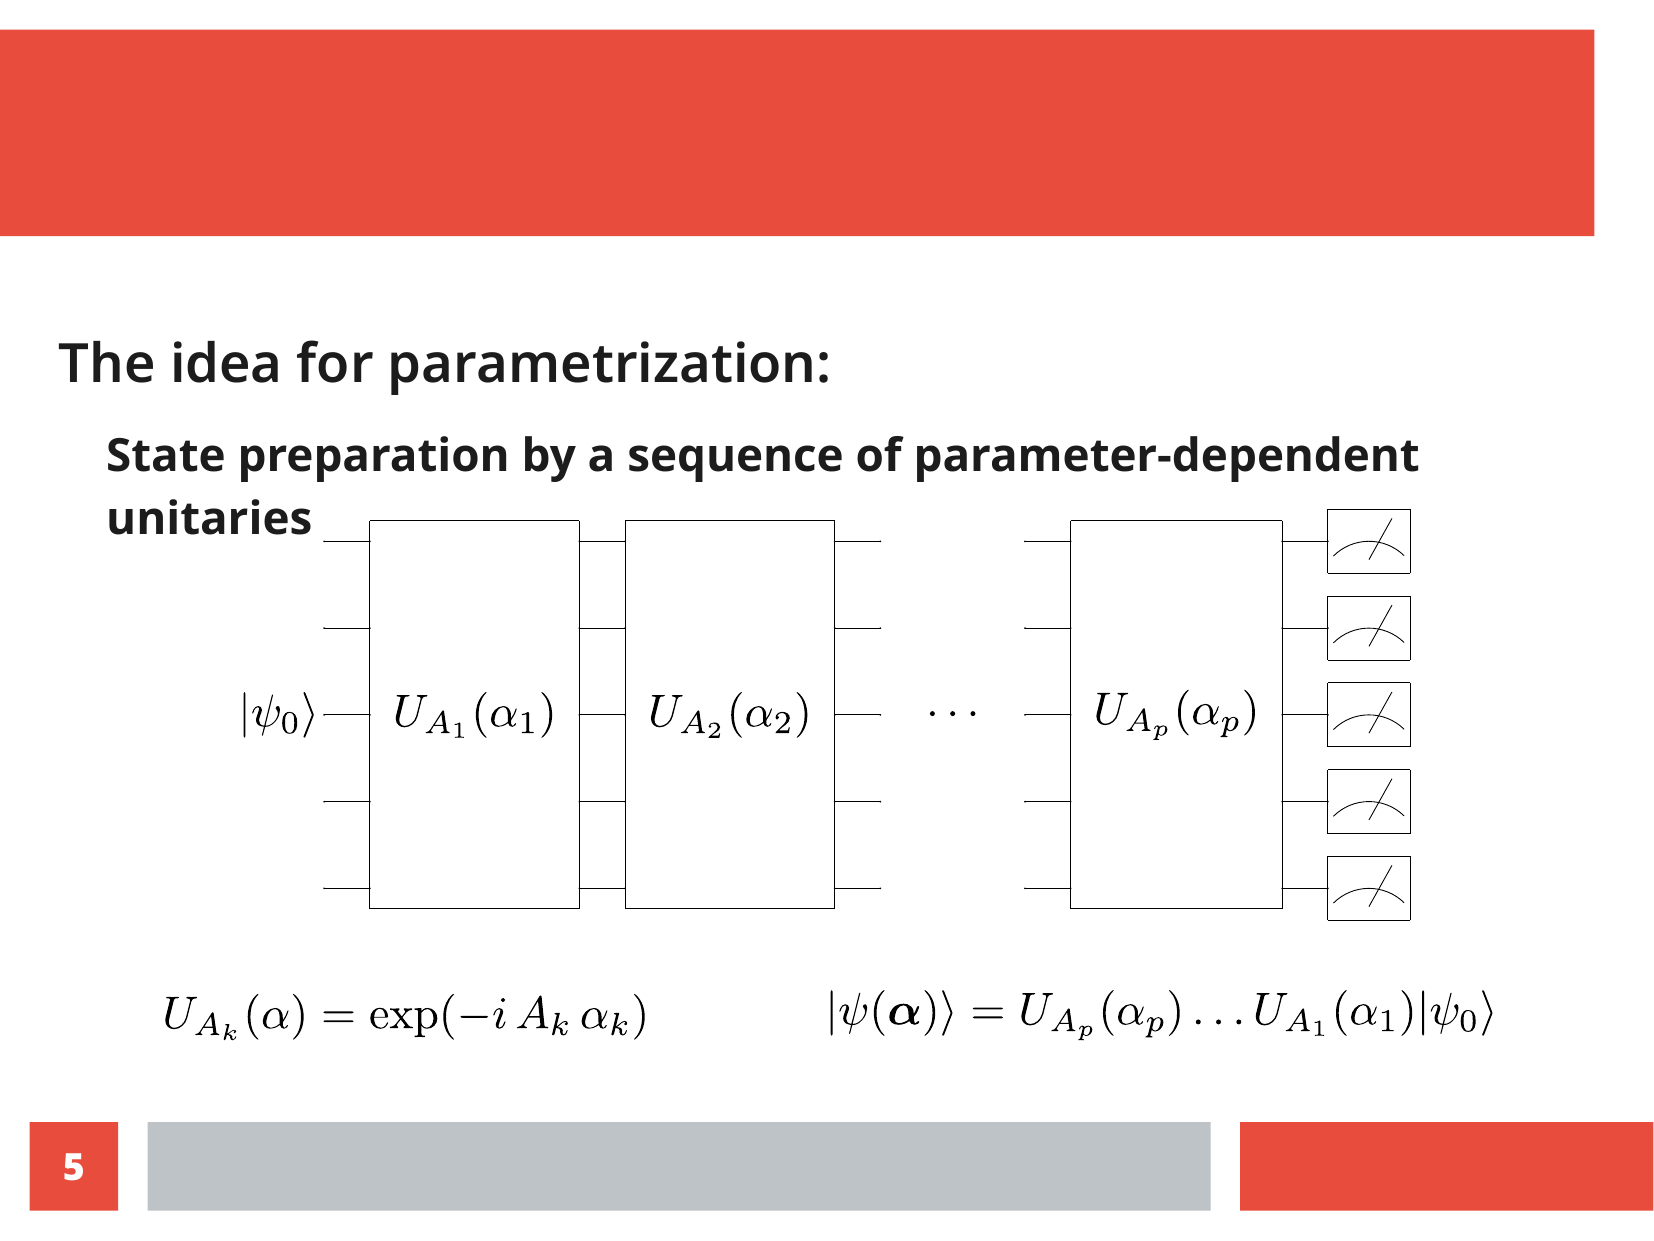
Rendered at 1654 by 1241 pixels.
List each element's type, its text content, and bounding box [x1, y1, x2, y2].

text_box [1401, 990, 1413, 1036]
text_box [493, 1008, 506, 1029]
text_box [252, 694, 280, 736]
text_box [1351, 1004, 1377, 1025]
text_box [516, 995, 549, 1029]
text_box [708, 722, 721, 738]
text_box [395, 695, 428, 728]
text_box [611, 1012, 628, 1036]
text_box [247, 993, 259, 1040]
text_box [1021, 993, 1054, 1026]
text_box [541, 692, 553, 738]
text_box [1096, 692, 1129, 726]
text_box [1078, 1025, 1093, 1041]
text_box [1336, 990, 1347, 1036]
text_box [475, 692, 487, 738]
text_box [796, 692, 808, 738]
text_box [942, 990, 953, 1036]
text_box [1145, 1017, 1164, 1038]
text_box [680, 710, 706, 734]
text_box [1178, 689, 1189, 736]
text_box [414, 1007, 438, 1038]
text_box [490, 706, 517, 727]
text_box [581, 1007, 608, 1029]
text_box [425, 710, 450, 734]
text_box [650, 695, 683, 728]
text_box [1285, 1008, 1310, 1032]
text_box [1255, 993, 1288, 1026]
text_box [1153, 725, 1168, 741]
text_box [454, 722, 464, 738]
text_box [1381, 1009, 1394, 1032]
text_box [1118, 1004, 1144, 1025]
text_box [262, 1007, 289, 1029]
text_box [1169, 990, 1180, 1036]
text_box [223, 1024, 237, 1041]
text_box [389, 1008, 413, 1029]
text_box [924, 990, 936, 1036]
text_box [839, 992, 868, 1034]
text_box [1482, 990, 1493, 1036]
text_box [195, 1012, 220, 1036]
text_box [873, 990, 885, 1036]
text_box [1193, 703, 1219, 725]
text_box [370, 1007, 389, 1029]
text_box [165, 996, 198, 1030]
text_box [551, 1012, 568, 1036]
text_box [1244, 689, 1255, 736]
text_box [1220, 716, 1239, 738]
text_box [1430, 992, 1459, 1034]
text_box [775, 711, 790, 734]
text_box [1102, 990, 1114, 1036]
text_box [1051, 1008, 1076, 1032]
text_box [634, 993, 645, 1040]
text_box [292, 993, 304, 1040]
text_box [303, 692, 314, 738]
text_box [443, 993, 454, 1040]
text_box [521, 711, 534, 734]
text_box [1314, 1020, 1325, 1036]
text_box [746, 706, 772, 727]
list The idea for parametrization: State preparation by a sequence of parameter-dependent unitaries [59, 324, 1565, 1093]
text_box [731, 692, 742, 738]
text_box [889, 1003, 920, 1025]
text_box [282, 711, 298, 734]
text_box [1460, 1009, 1476, 1032]
text_box [1126, 708, 1151, 731]
